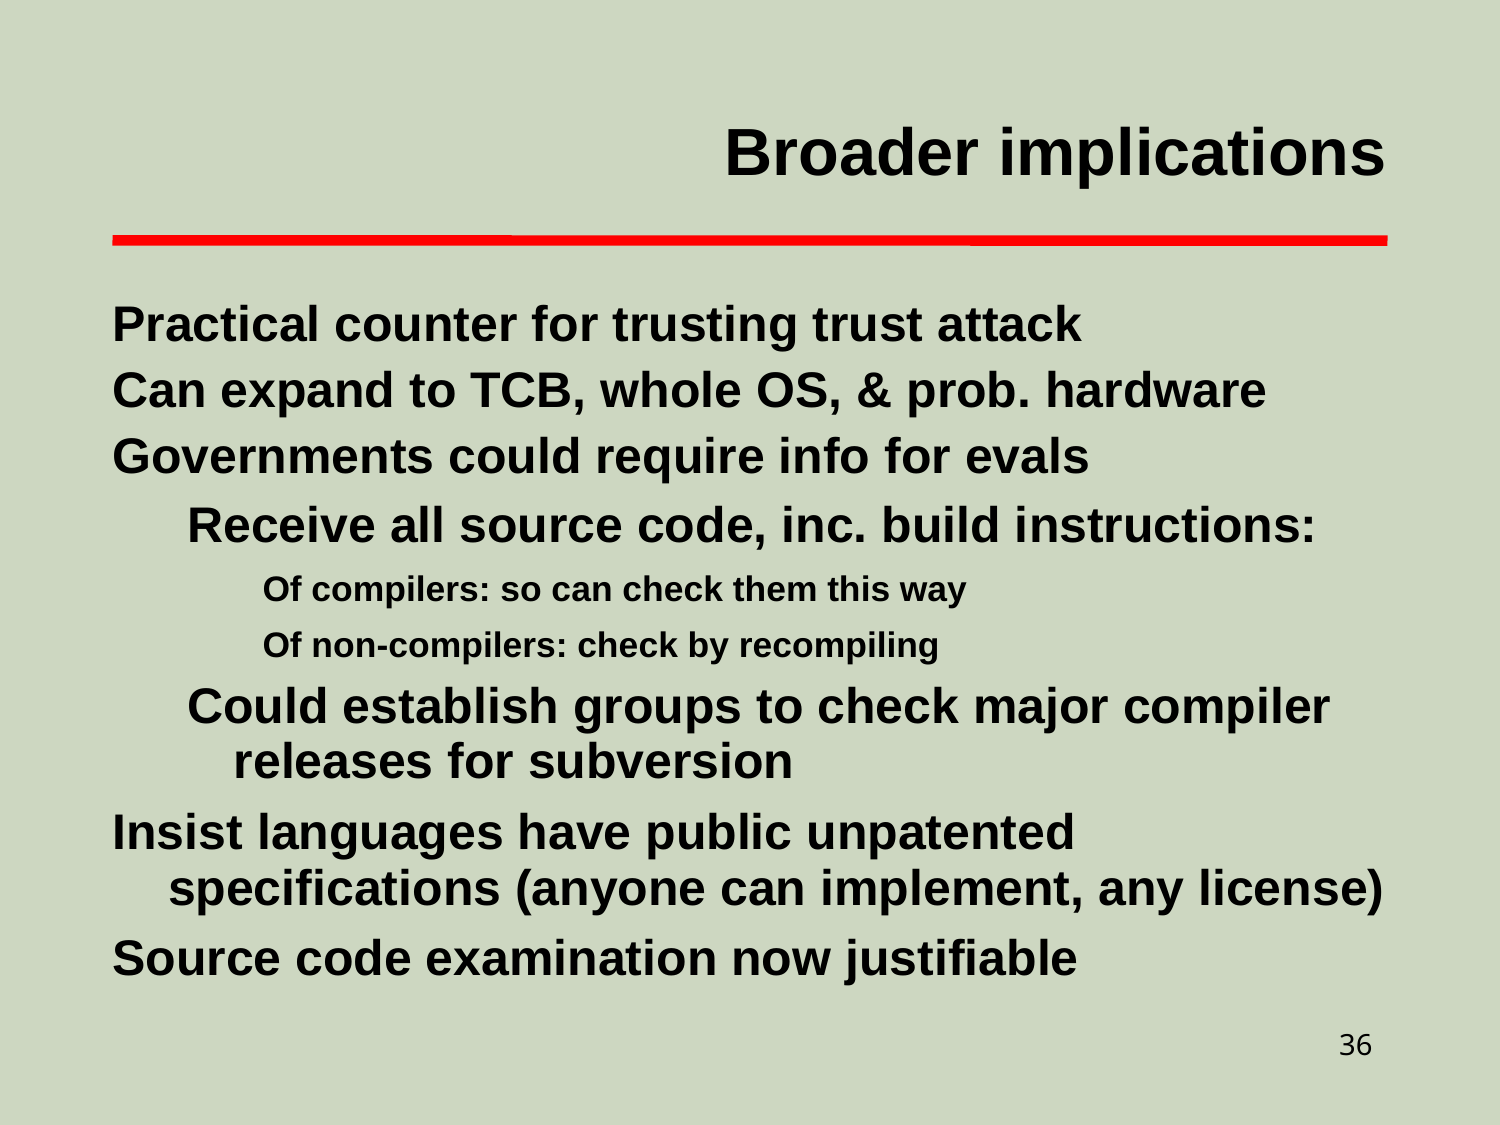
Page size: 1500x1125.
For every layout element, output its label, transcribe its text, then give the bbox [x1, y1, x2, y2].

list Practical counter for trusting trust attack Can expand to TCB, whole OS, & prob. hardware Governments could require info for evals Receive all source code, inc. build instructions: Of compilers: so can check them this way Of non-compilers: check by recompiling Could establish groups to check major compiler releases for subversion Insist languages have public unpatented specifications (anyone can implement, any license) Source code examination now justifiable [112, 299, 1388, 1029]
title Broader implications [125, 117, 1388, 192]
